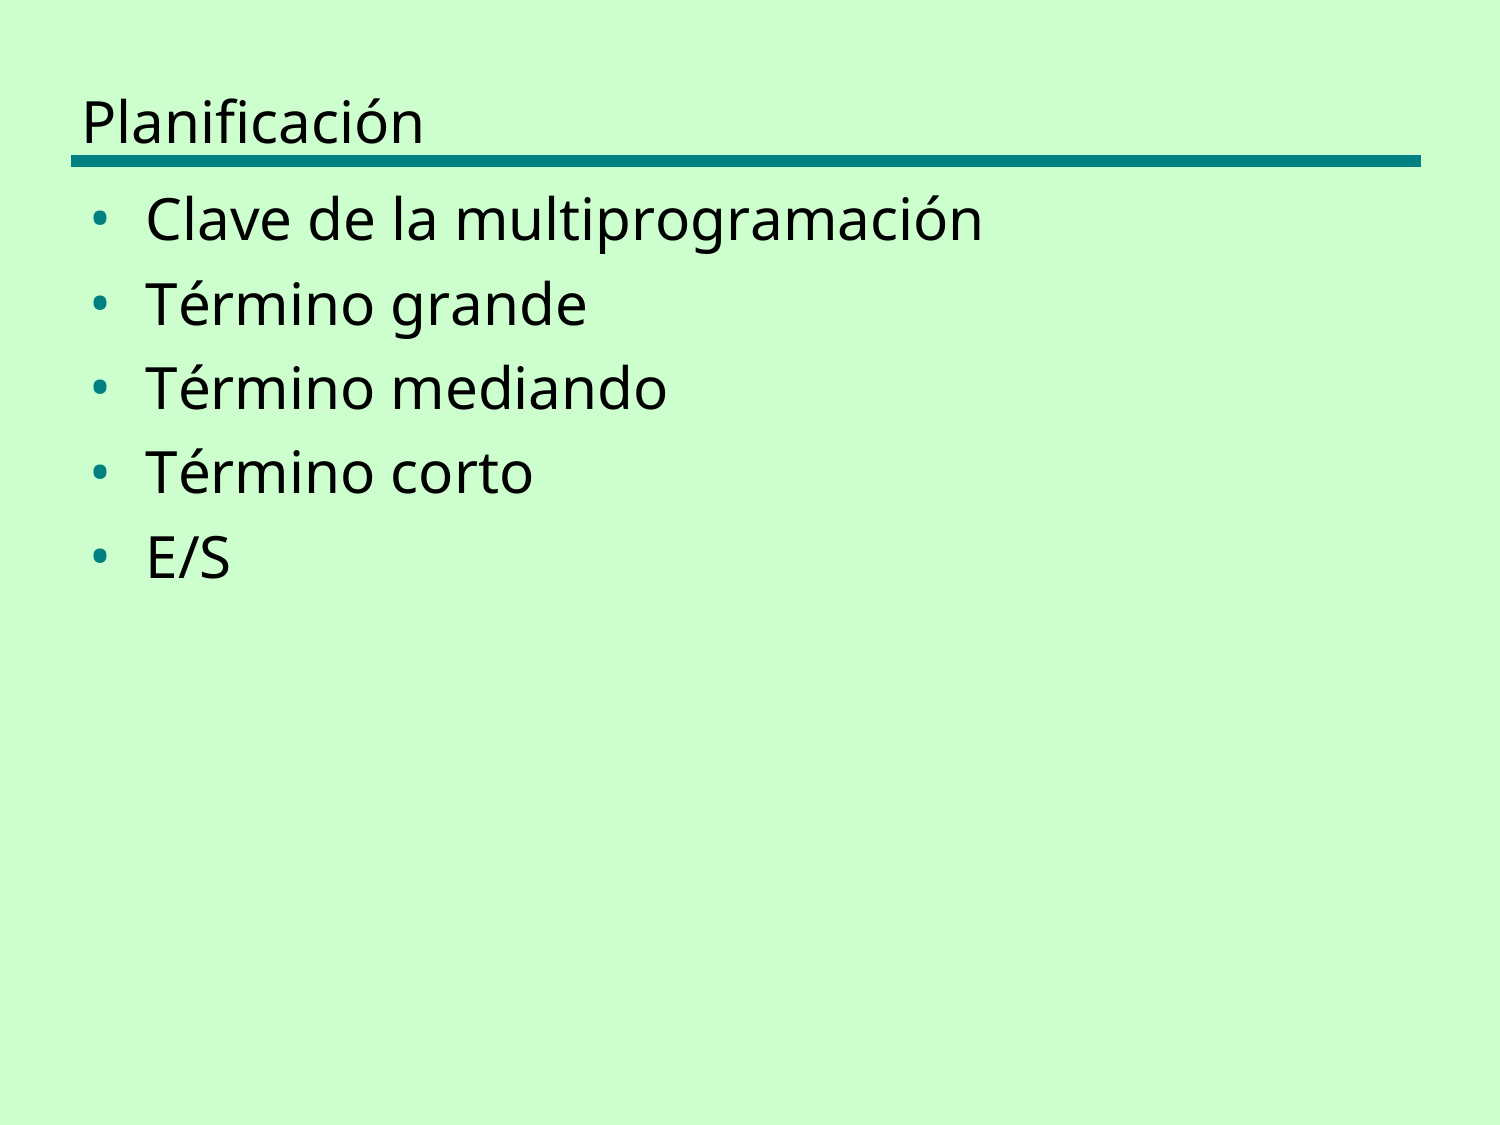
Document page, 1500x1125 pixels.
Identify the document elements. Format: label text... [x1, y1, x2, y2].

title Planificación [66, 24, 1413, 163]
list Clave de la multiprogramación Término grande Término mediando Término corto E/S [74, 174, 1417, 1101]
